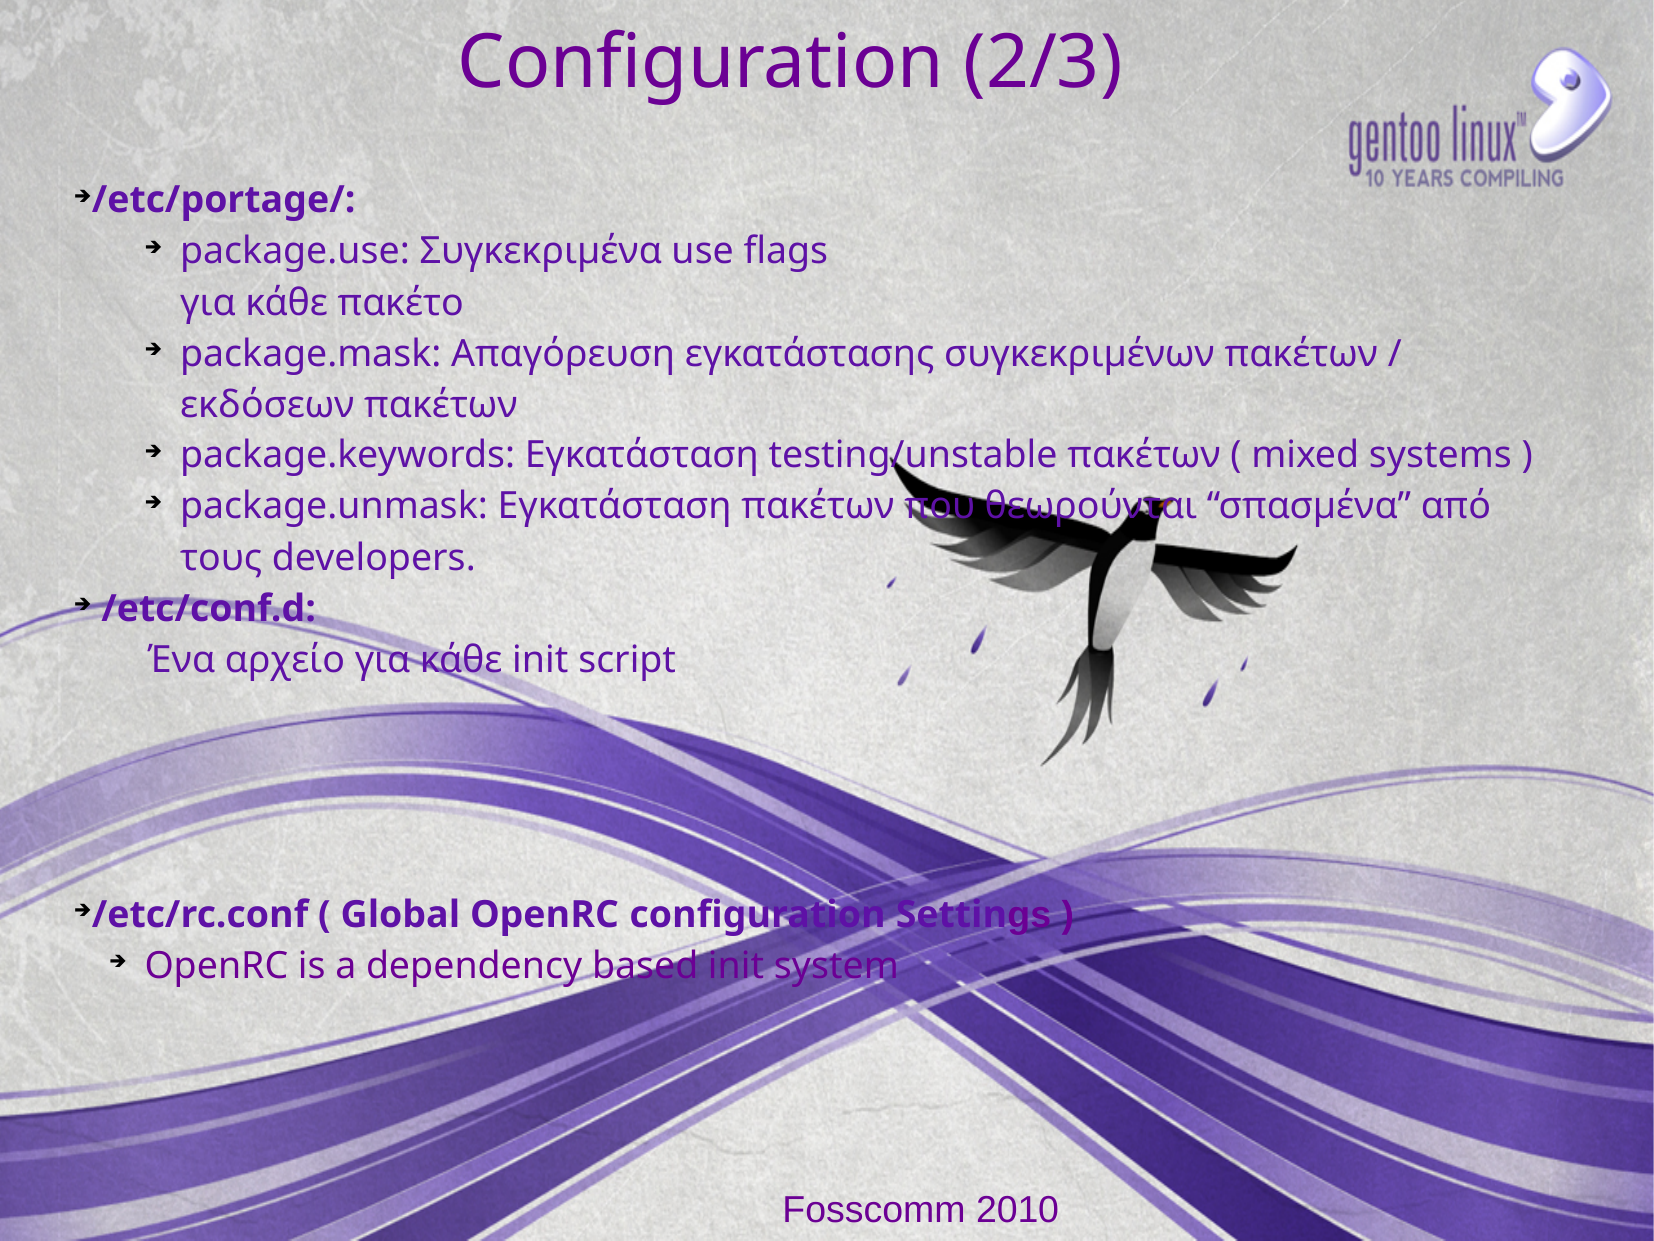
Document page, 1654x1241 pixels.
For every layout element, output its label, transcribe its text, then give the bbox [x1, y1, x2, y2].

picture [0, 0, 1654, 1241]
text_box /etc/portage/: package.use: Συγκεκριμένα use flags για κάθε πακέτο package.mask: Απαγόρευση εγκατάστασης συγκεκριμένων πακέτων / εκδόσεων πακέτων package.keywords: Εγκατάσταση testing/unstable πακέτων ( mixed systems ) package.unmask: Εγκατάσταση πακέτων που θεωρούνται “σπασμένα” από τους developers. /etc/conf.d: Ένα αρχείο για κάθε init script /etc/rc.conf ( Global OpenRC configuration Settings ) OpenRC is a dependency based init system [59, 165, 1526, 1017]
text_box Configuration (2/3) [442, 0, 1241, 120]
text_box Fosscomm 2010 [767, 1181, 1075, 1238]
